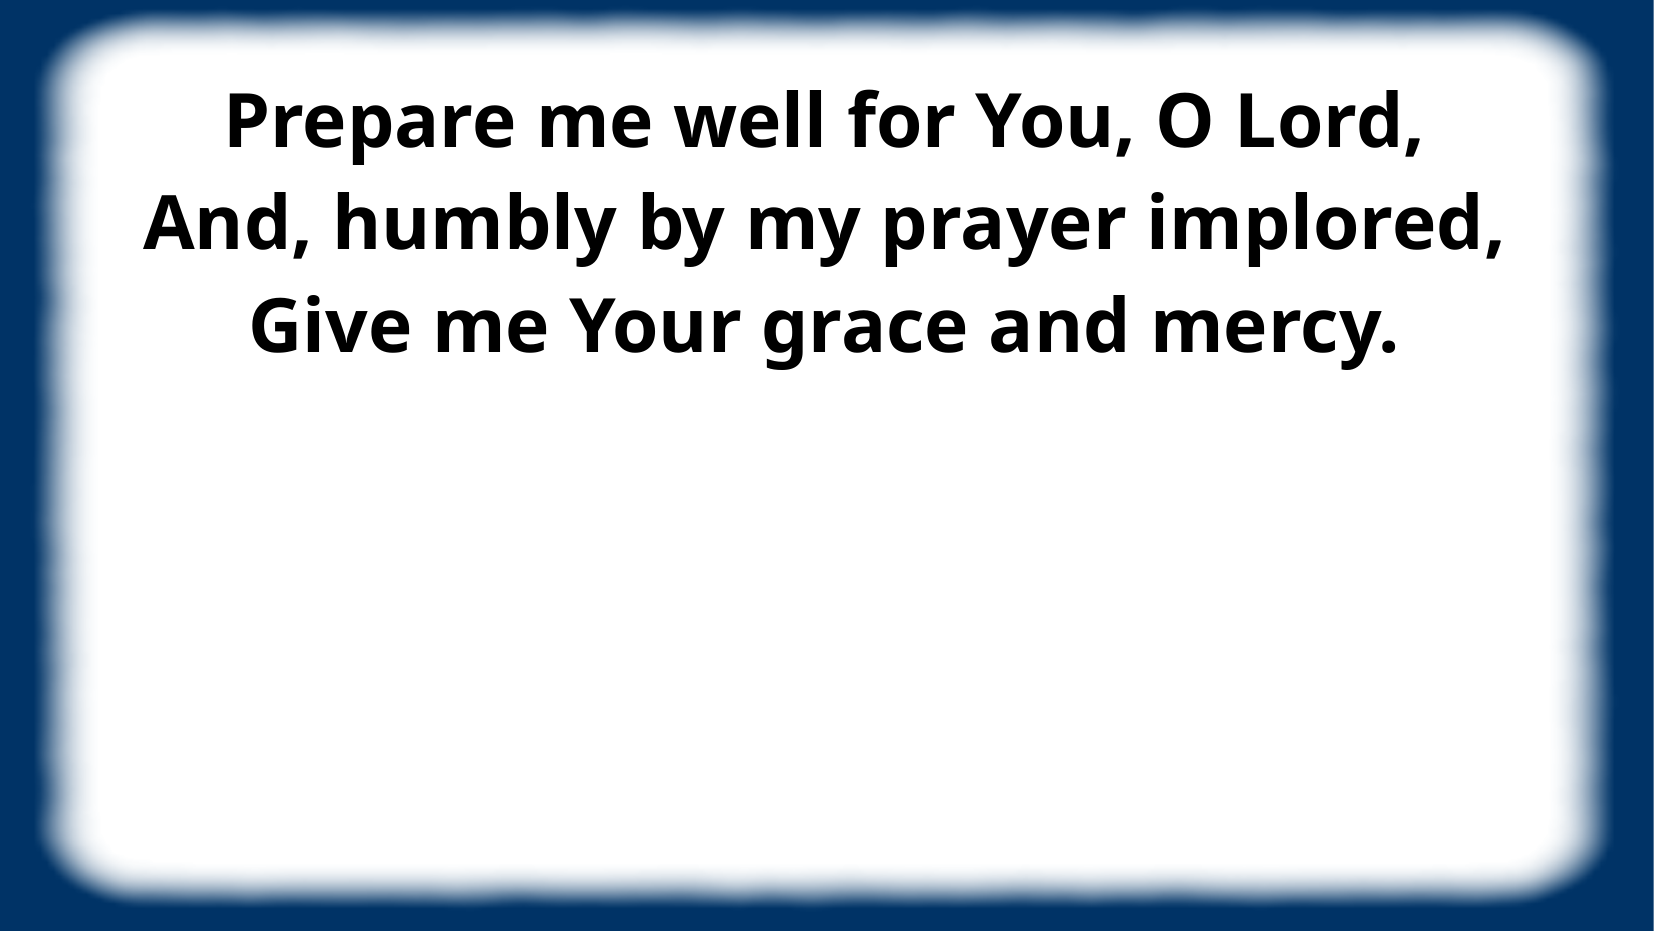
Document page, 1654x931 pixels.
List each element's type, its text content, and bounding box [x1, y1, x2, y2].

text_box Prepare me well for You, O Lord, And, humbly by my prayer implored, Give me Your grace and mercy. [90, 60, 1561, 375]
picture [0, 0, 1654, 931]
